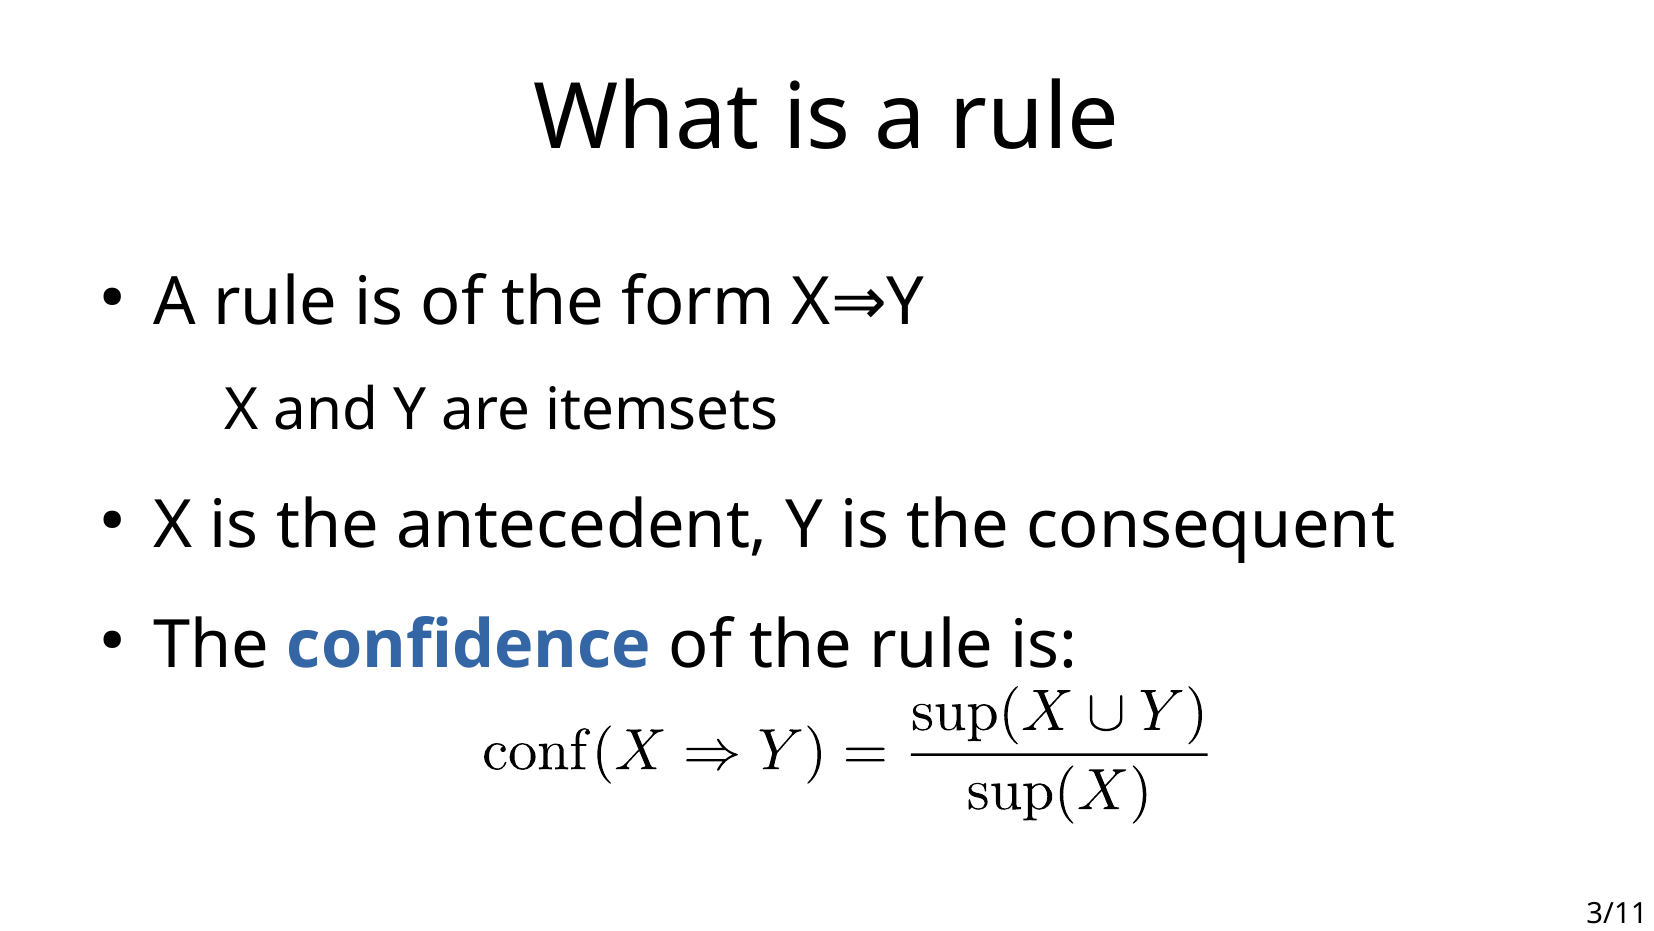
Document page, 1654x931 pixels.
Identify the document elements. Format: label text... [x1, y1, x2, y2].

text_box [482, 686, 1208, 824]
title What is a rule [82, 1, 1571, 226]
list A rule is of the form X⇒Y X and Y are itemsets X is the antecedent, Y is the consequent The confidence of the rule is: [82, 253, 1571, 793]
